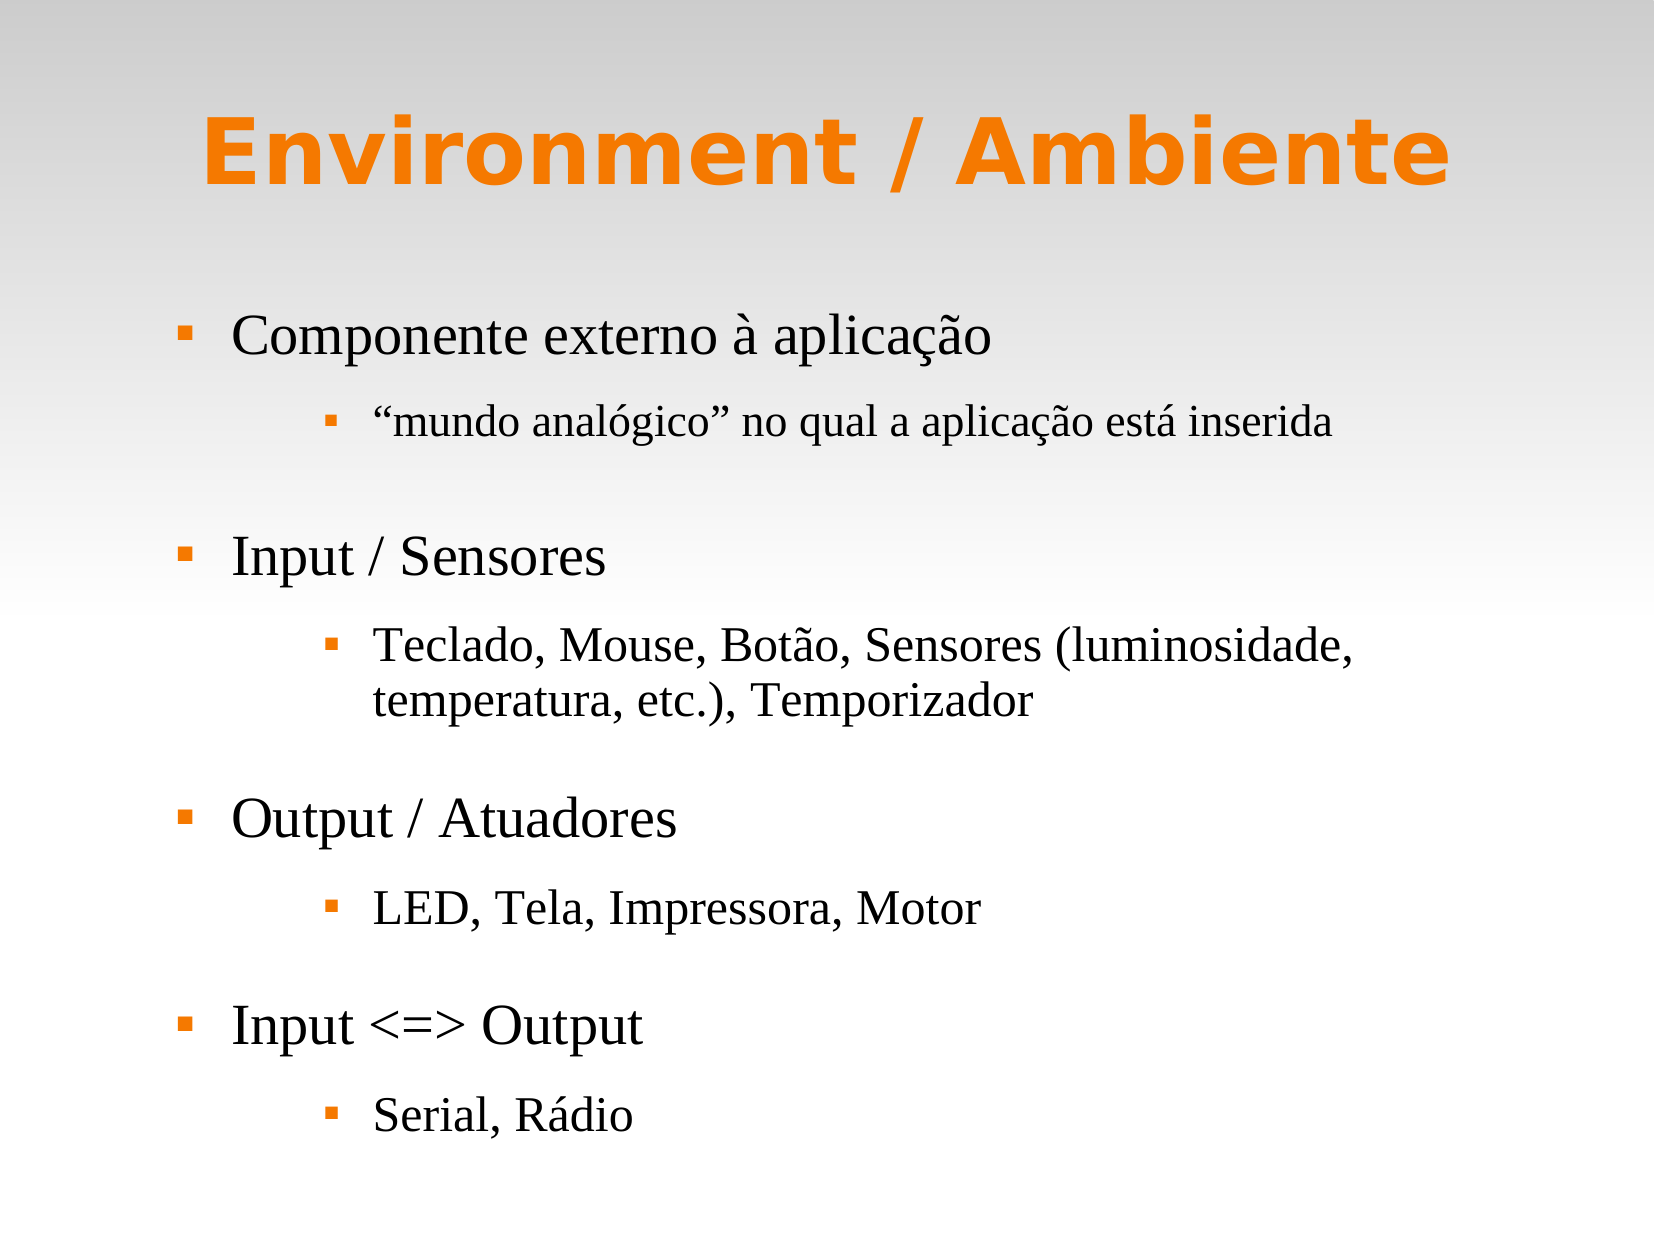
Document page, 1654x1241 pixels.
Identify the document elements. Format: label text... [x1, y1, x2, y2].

list Componente externo à aplicação “mundo analógico” no qual a aplicação está inserida Input / Sensores Teclado, Mouse, Botão, Sensores (luminosidade, temperatura, etc.), Temporizador Output / Atuadores LED, Tela, Impressora, Motor Input <=> Output Serial, Rádio [89, 302, 1463, 1195]
title Environment / Ambiente [82, 49, 1571, 257]
